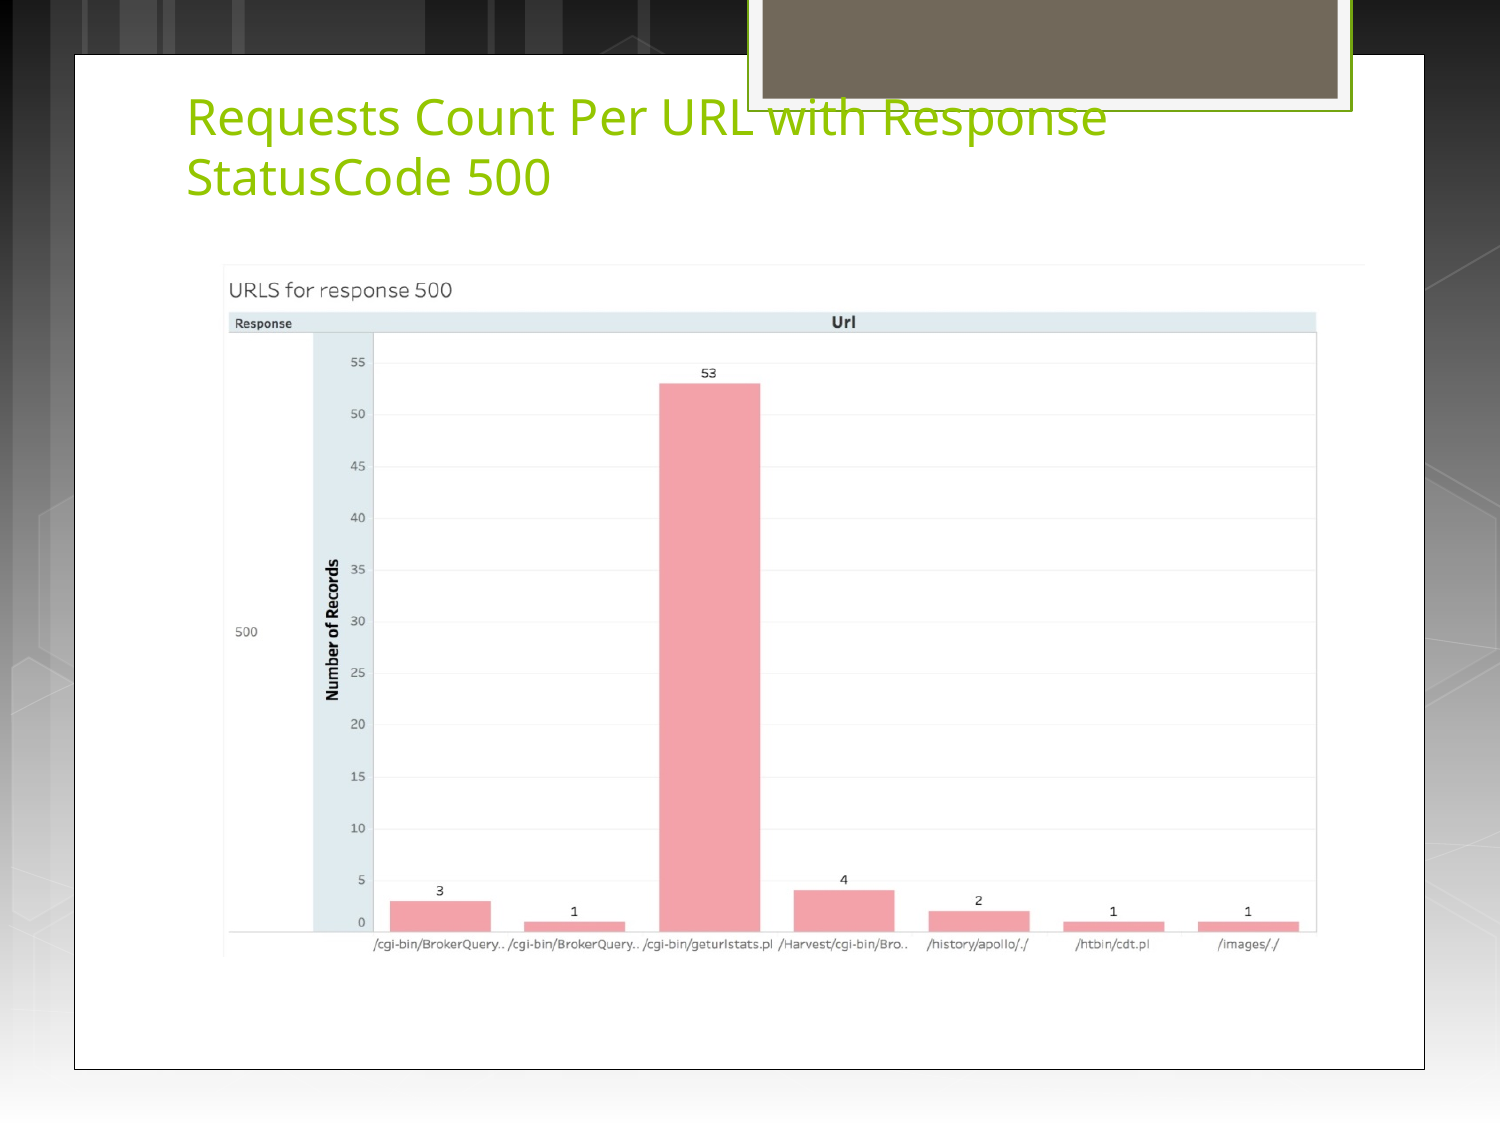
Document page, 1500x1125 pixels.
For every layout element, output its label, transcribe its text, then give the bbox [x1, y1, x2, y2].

picture [206, 253, 1365, 957]
title Requests Count Per URL with Response StatusCode 500 [171, 78, 1324, 254]
